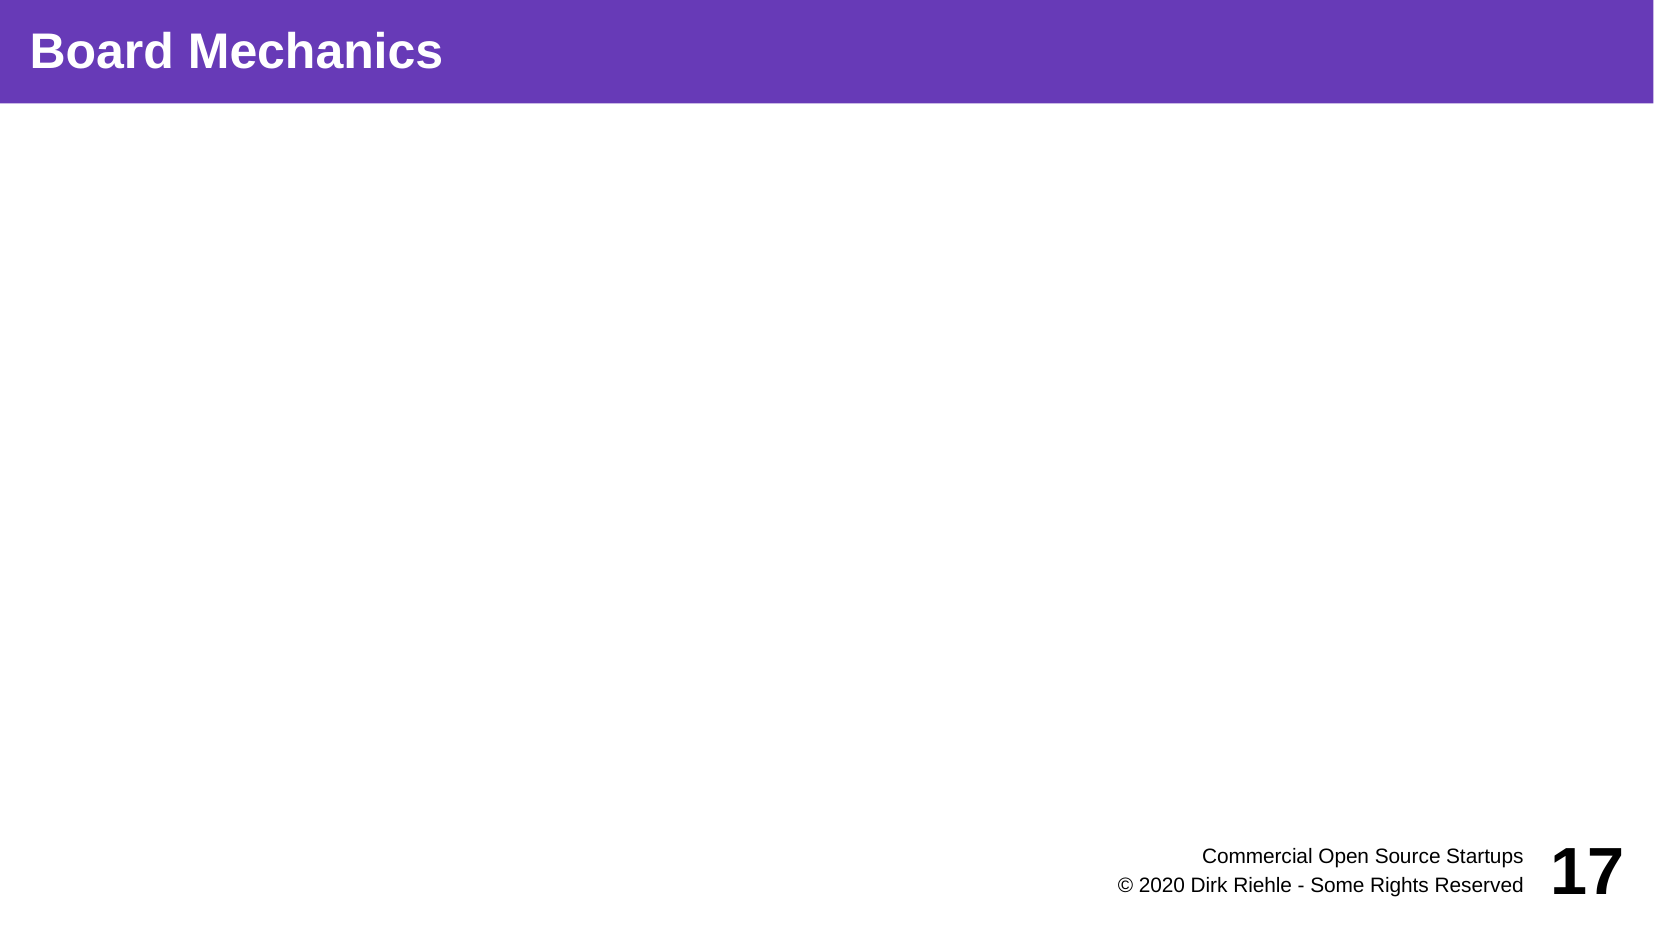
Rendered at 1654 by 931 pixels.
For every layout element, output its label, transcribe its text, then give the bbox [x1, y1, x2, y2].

title Board Mechanics [0, 0, 1654, 104]
